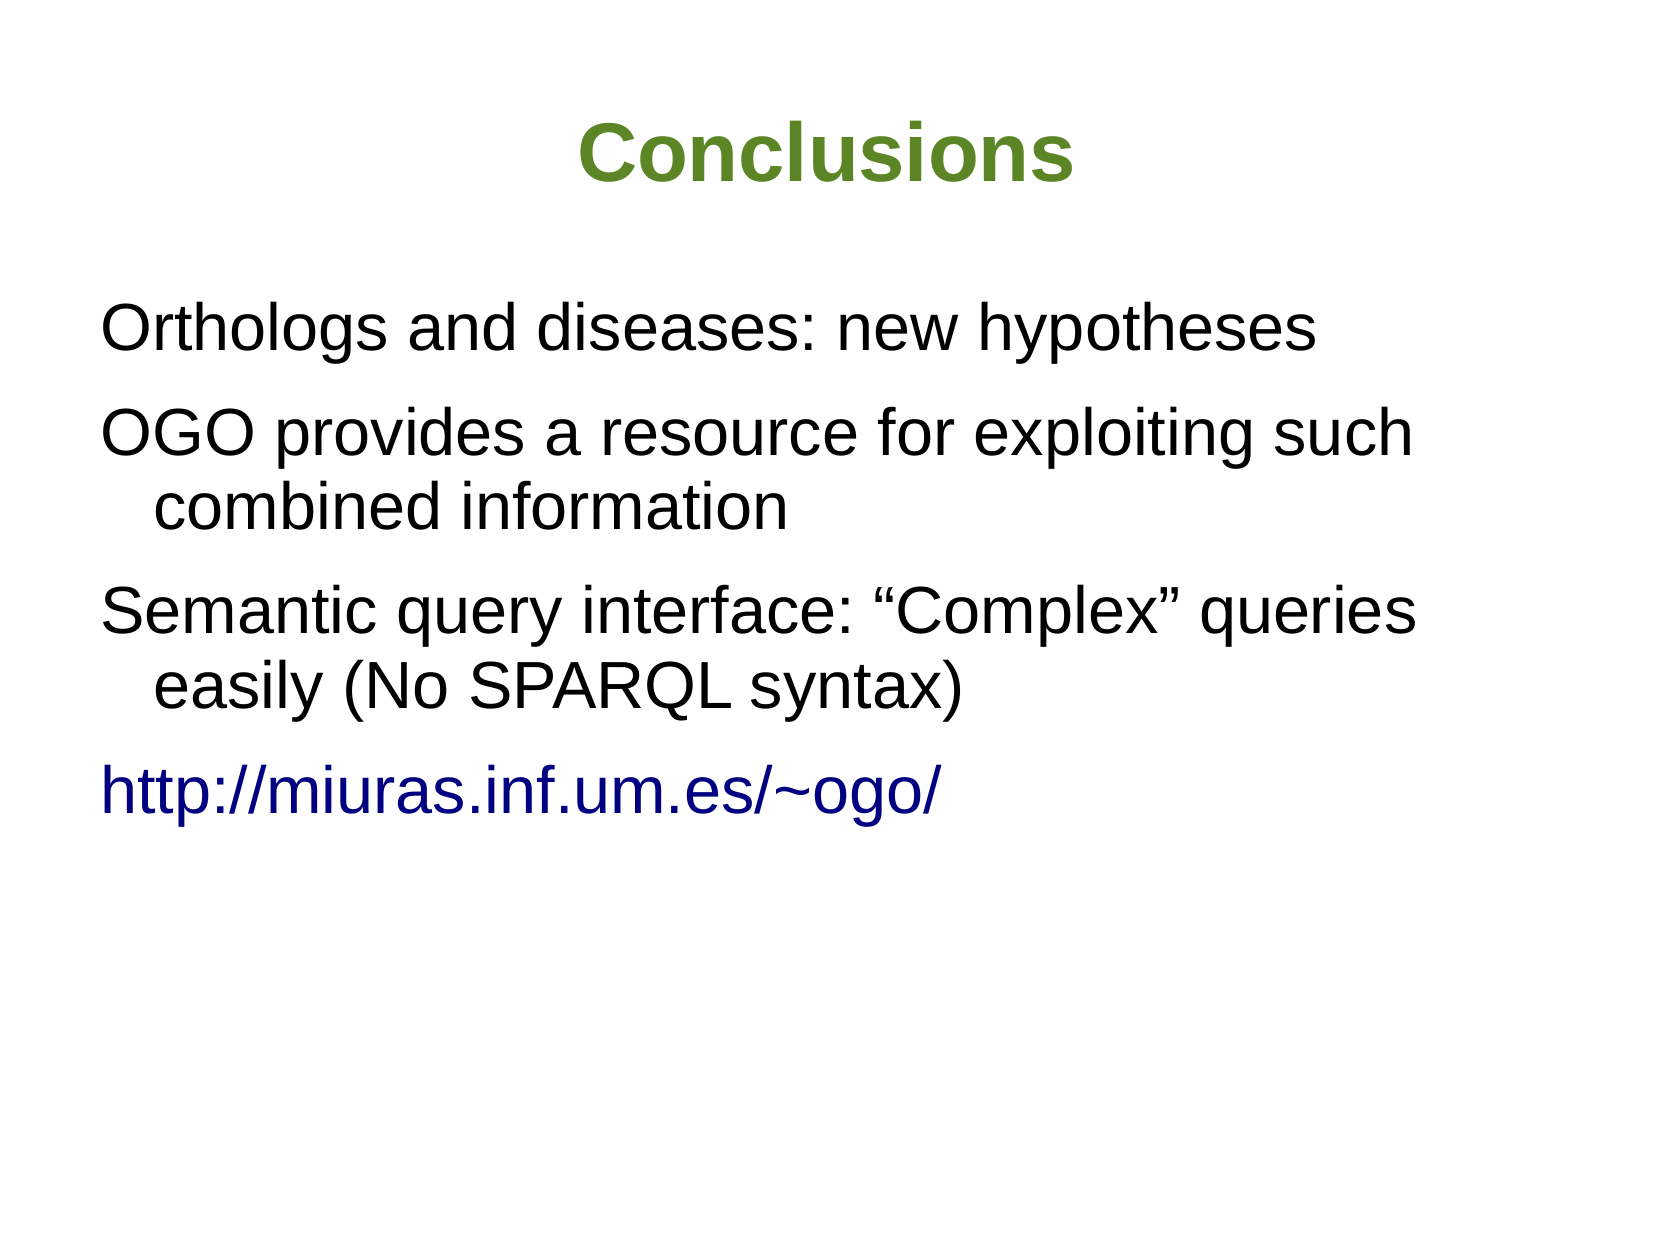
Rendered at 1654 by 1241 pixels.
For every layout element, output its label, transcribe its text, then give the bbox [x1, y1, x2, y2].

list Orthologs and diseases: new hypotheses OGO provides a resource for exploiting such combined information Semantic query interface: “Complex” queries easily (No SPARQL syntax) http://miuras.inf.um.es/~ogo/ [82, 290, 1571, 1109]
title Conclusions [82, 49, 1571, 257]
